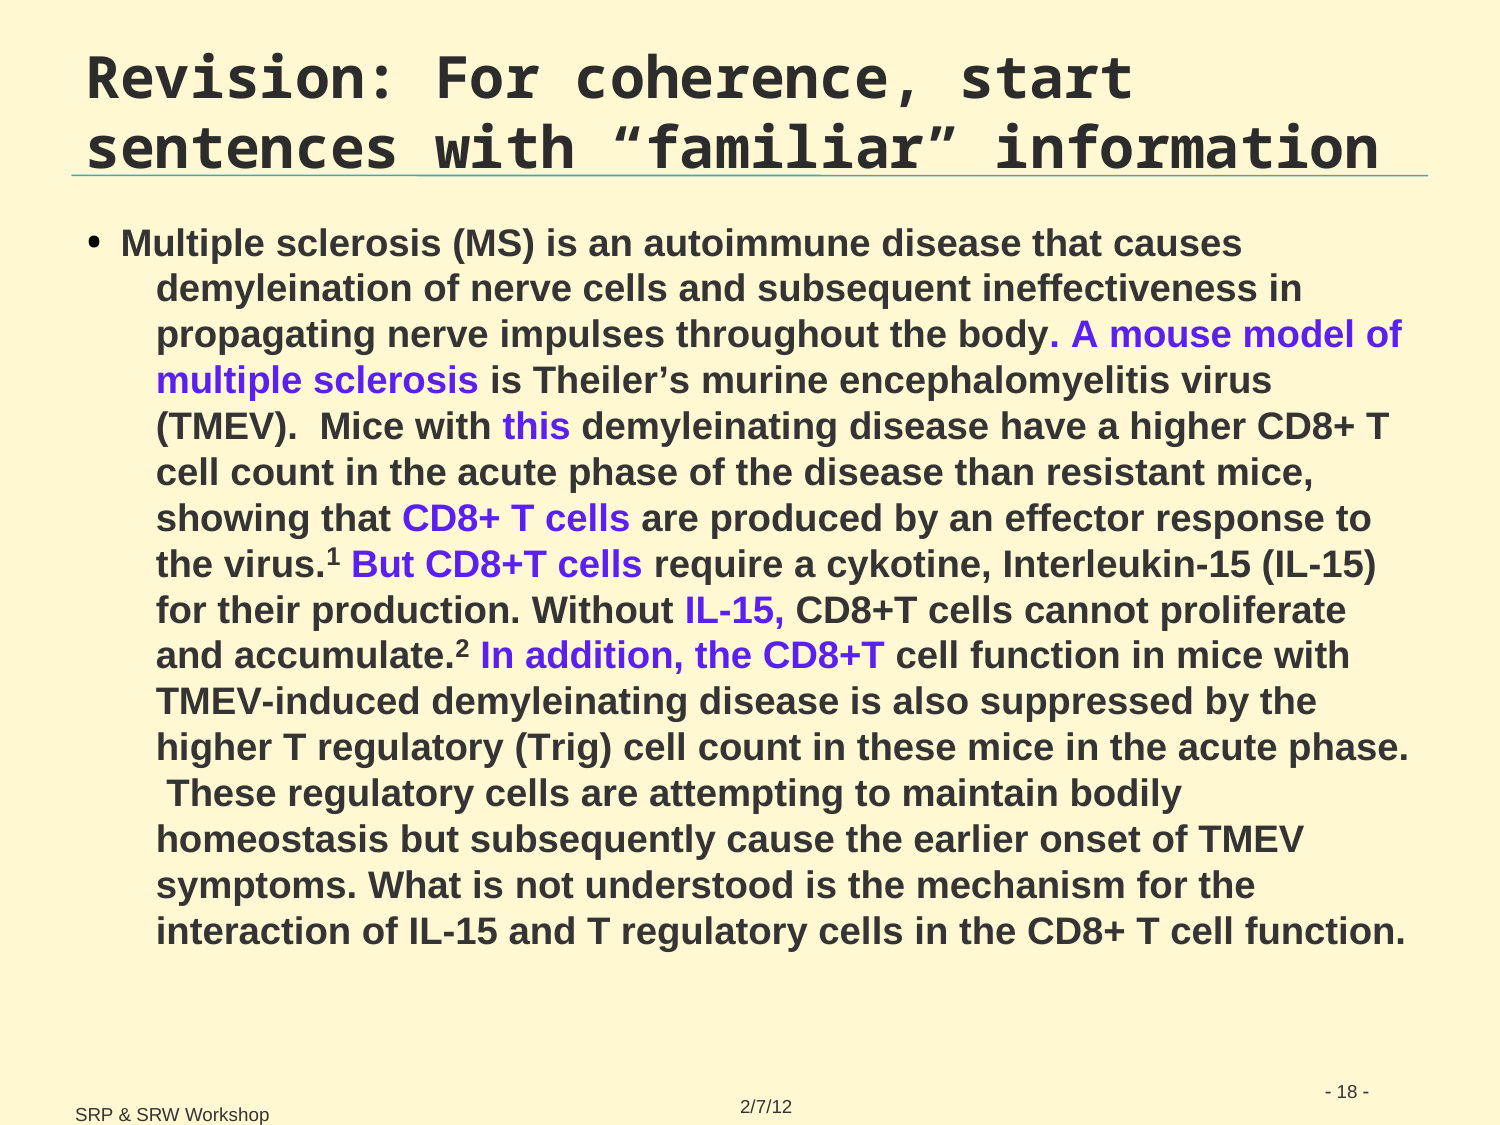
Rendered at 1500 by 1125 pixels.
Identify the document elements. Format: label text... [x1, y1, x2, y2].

list Multiple sclerosis (MS) is an autoimmune disease that causes demyleination of nerve cells and subsequent ineffectiveness in propagating nerve impulses throughout the body. A mouse model of multiple sclerosis is Theiler’s murine encephalomyelitis virus (TMEV). Mice with this demyleinating disease have a higher CD8+ T cell count in the acute phase of the disease than resistant mice, showing that CD8+ T cells are produced by an effector response to the virus.1 But CD8+T cells require a cykotine, Interleukin-15 (IL-15) for their production. Without IL-15, CD8+T cells cannot proliferate and accumulate.2 In addition, the CD8+T cell function in mice with TMEV-induced demyleinating disease is also suppressed by the higher T regulatory (Trig) cell count in these mice in the acute phase. These regulatory cells are attempting to maintain bodily homeostasis but subsequently cause the earlier onset of TMEV symptoms. What is not understood is the mechanism for the interaction of IL-15 and T regulatory cells in the CD8+ T cell function. [71, 210, 1428, 984]
title Revision: For coherence, start sentences with “familiar” information [71, 34, 1401, 175]
text_box   [1325, 1074, 1438, 1125]
